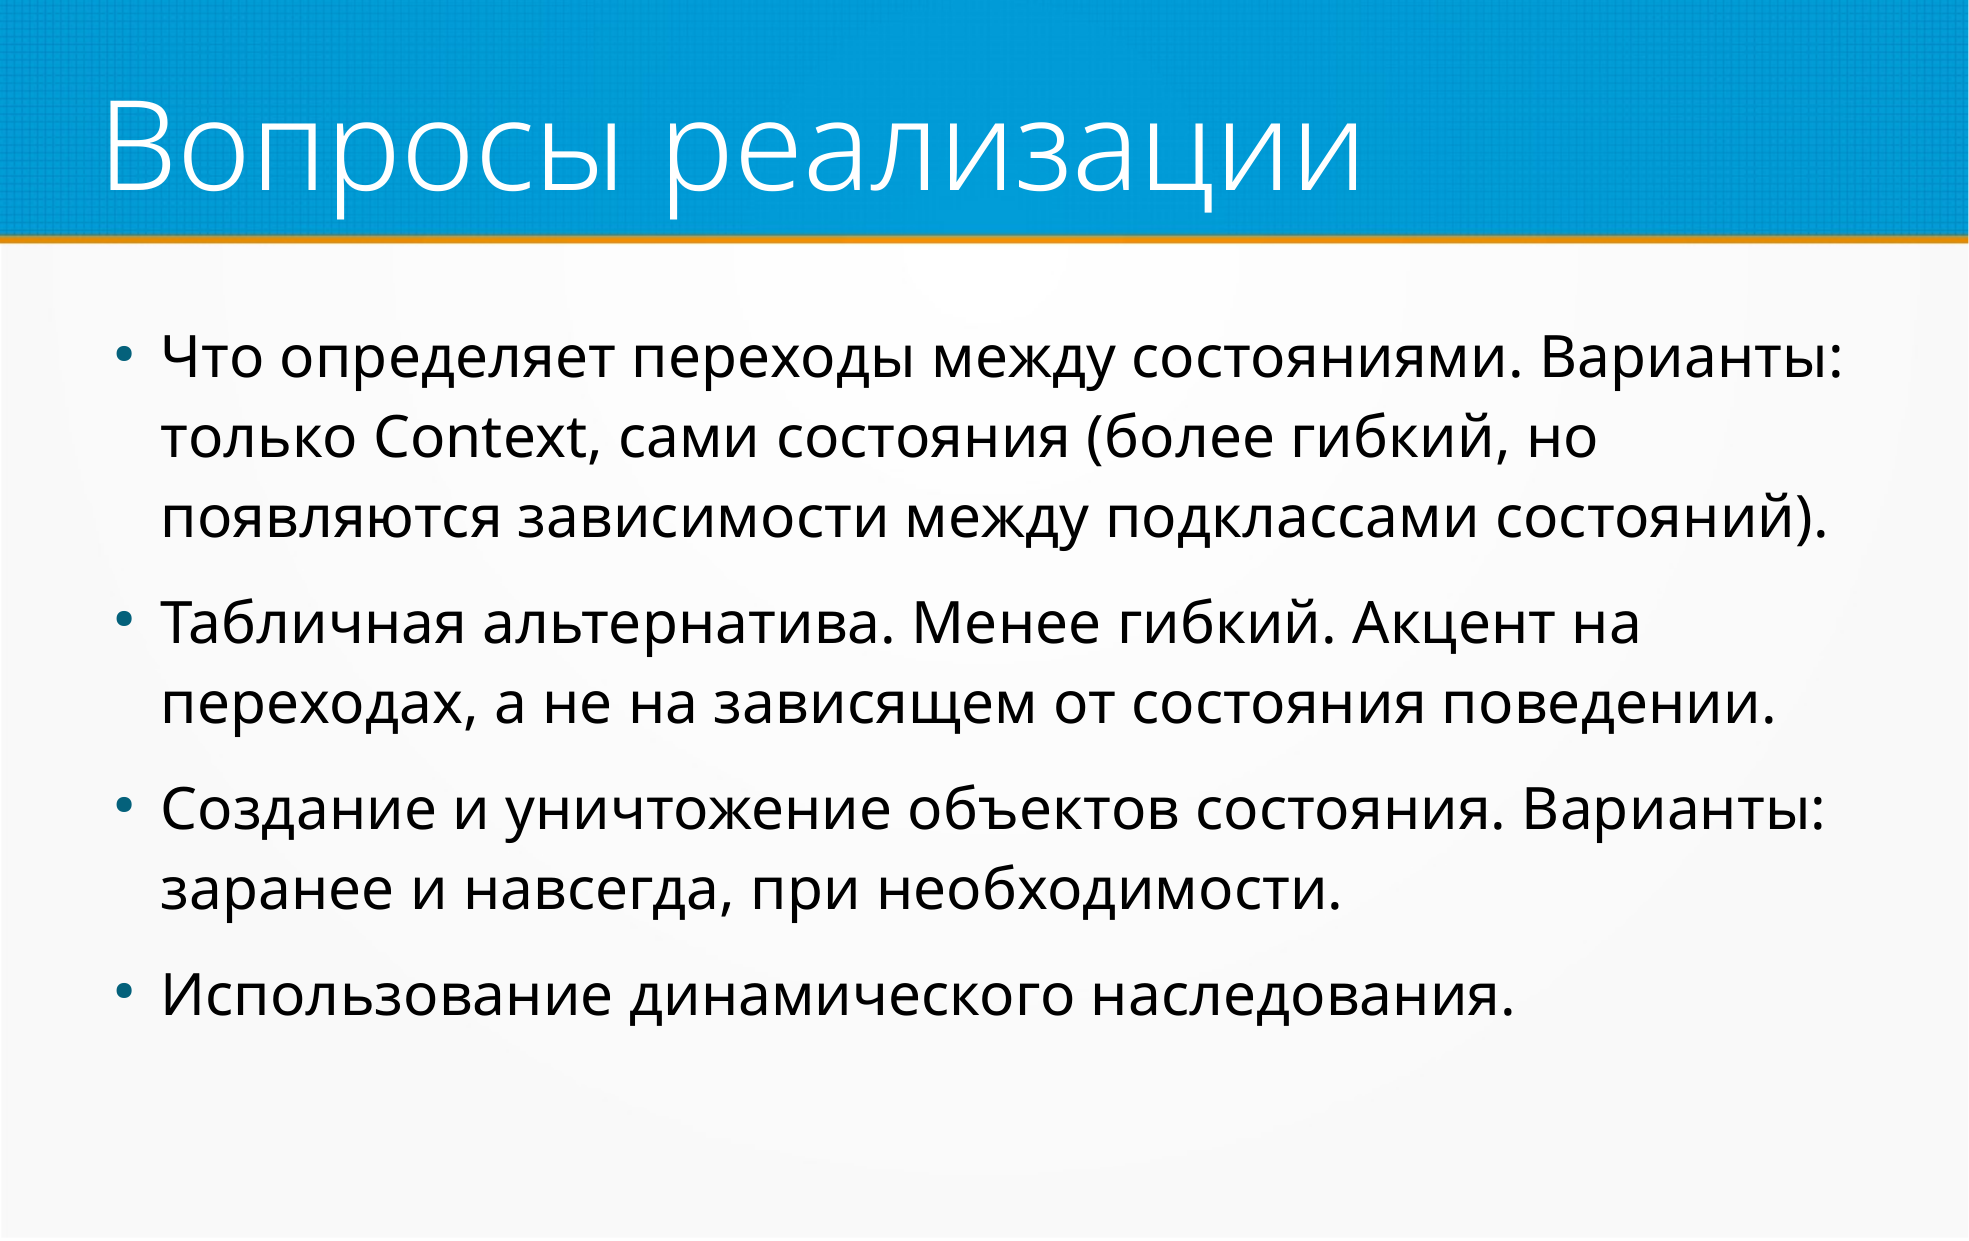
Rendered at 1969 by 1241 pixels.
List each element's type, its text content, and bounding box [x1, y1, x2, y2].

list Что определяет переходы между состояниями. Варианты: только Context, сами состояния (более гибкий, но появляются зависимости между подклассами состояний). Табличная альтернатива. Менее гибкий. Акцент на переходах, а не на зависящем от состояния поведении. Создание и уничтожение объектов состояния. Варианты: заранее и навсегда, при необходимости. Использование динамического наследования. [98, 315, 1861, 1081]
picture [0, 233, 1969, 1241]
title Вопросы реализации [98, 19, 1870, 227]
